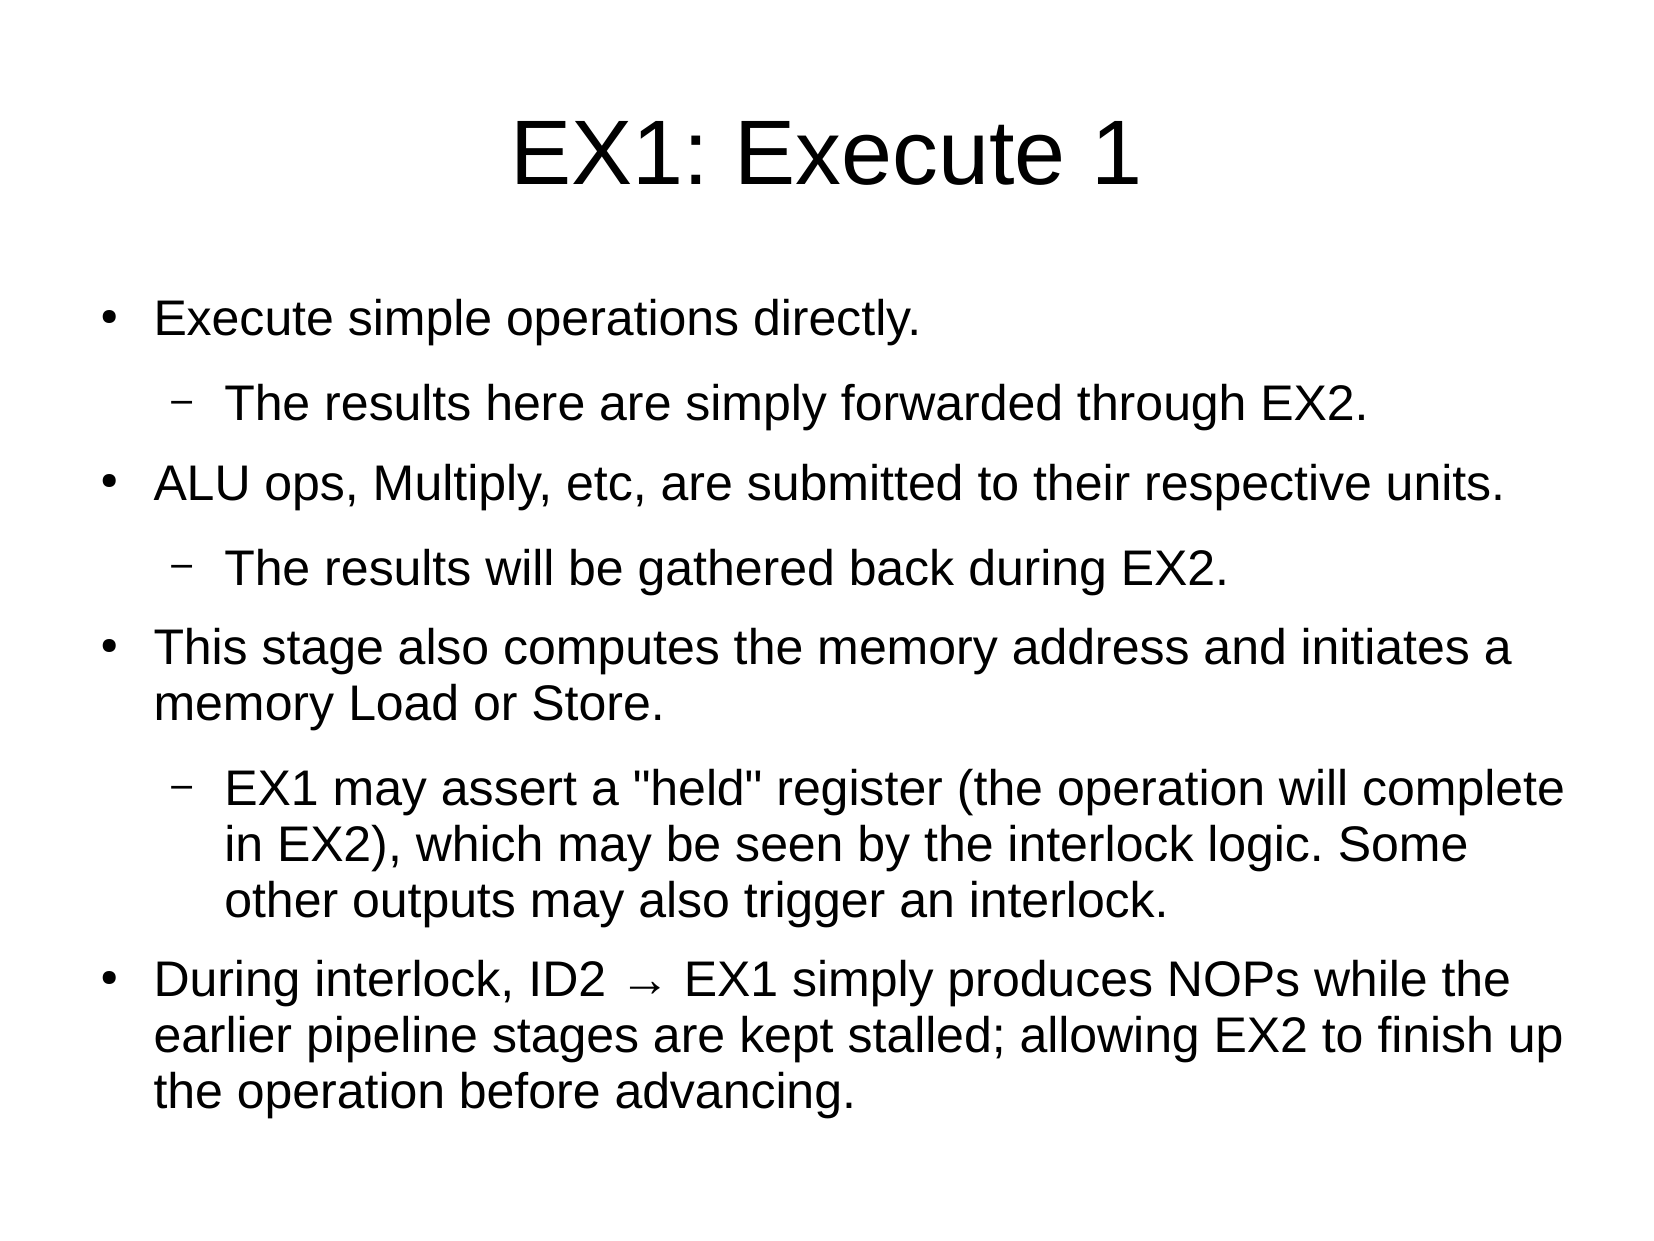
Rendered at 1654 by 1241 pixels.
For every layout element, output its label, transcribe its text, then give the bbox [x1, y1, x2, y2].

list Execute simple operations directly. The results here are simply forwarded through EX2. ALU ops, Multiply, etc, are submitted to their respective units. The results will be gathered back during EX2. This stage also computes the memory address and initiates a memory Load or Store. EX1 may assert a "held" register (the operation will complete in EX2), which may be seen by the interlock logic. Some other outputs may also trigger an interlock. During interlock, ID2 → EX1 simply produces NOPs while the earlier pipeline stages are kept stalled; allowing EX2 to finish up the operation before advancing. [82, 290, 1571, 1119]
title EX1: Execute 1 [82, 49, 1571, 257]
